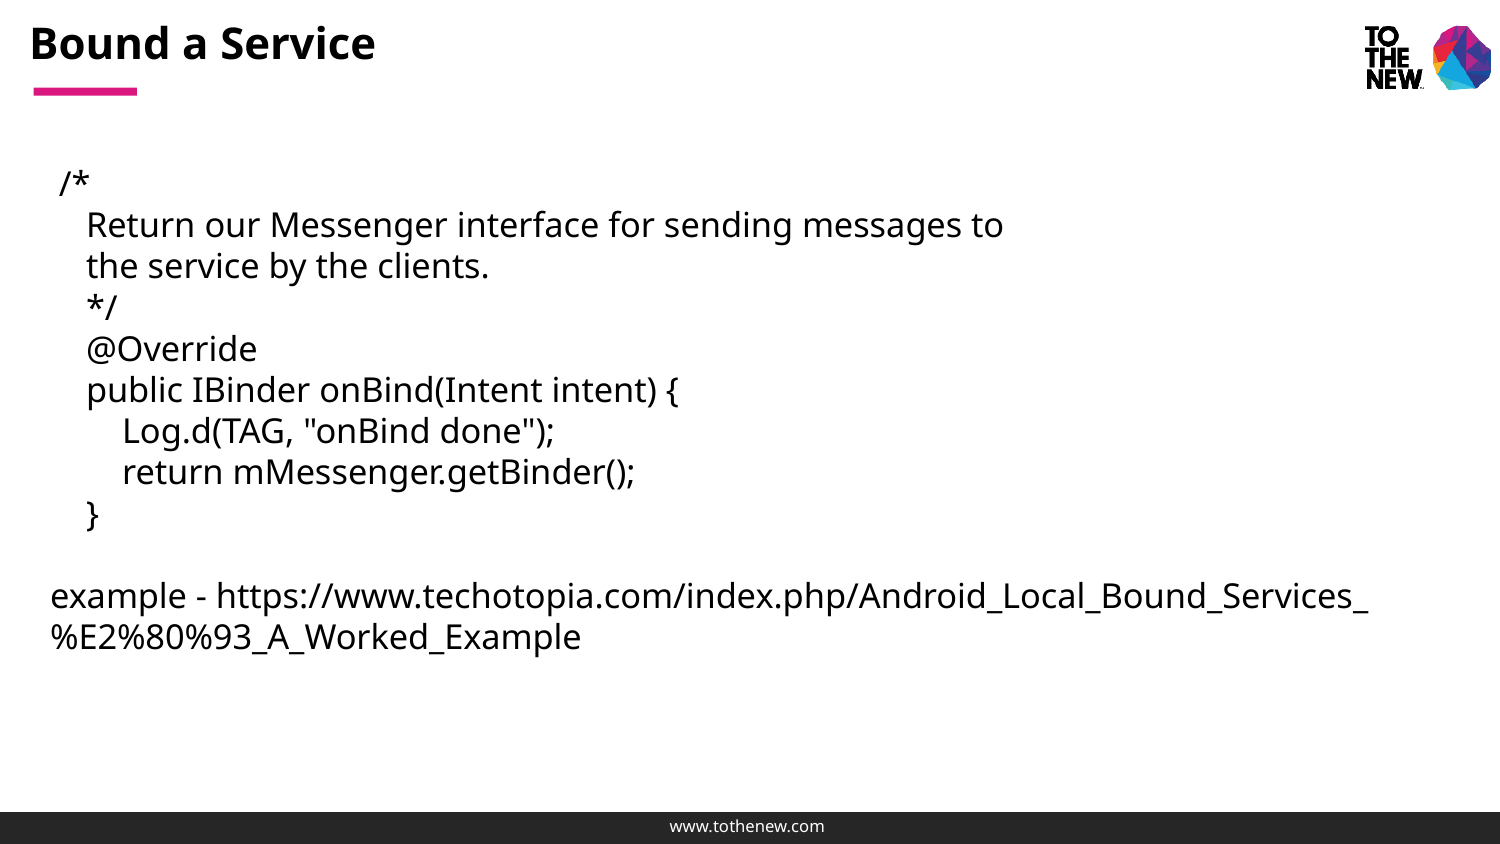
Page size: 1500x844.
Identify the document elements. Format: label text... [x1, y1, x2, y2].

list /* Return our Messenger interface for sending messages to the service by the clients. */ @Override public IBinder onBind(Intent intent) { Log.d(TAG, "onBind done"); return mMessenger.getBinder(); } example - https://www.techotopia.com/index.php/Android_Local_Bound_Services_%E2%80%93_A_Worked_Example [35, 154, 1404, 804]
title Bound a Service [14, 14, 1350, 85]
picture [1350, 0, 1500, 116]
